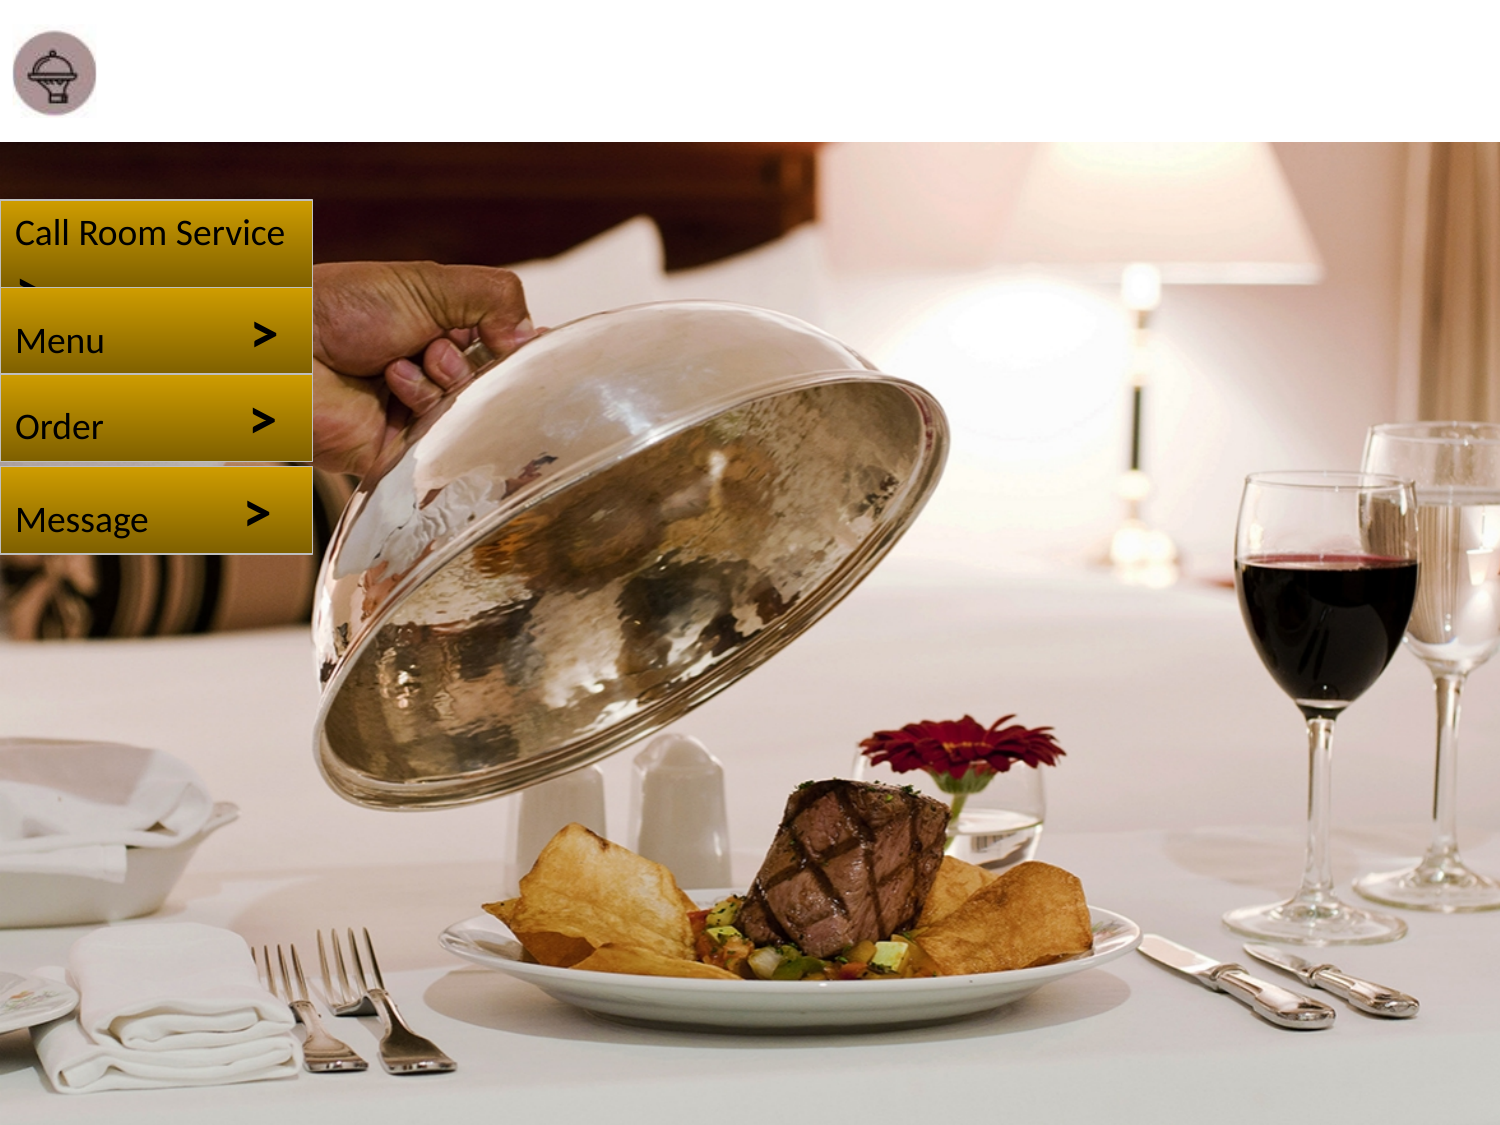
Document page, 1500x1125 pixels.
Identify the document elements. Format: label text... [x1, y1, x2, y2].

picture [0, 142, 1500, 1125]
text_box Message ˃ [0, 466, 313, 554]
text_box Call Room Service ˃ [0, 199, 313, 287]
picture [12, 24, 97, 118]
text_box Order ˃ [0, 373, 313, 462]
text_box Menu ˃ [0, 287, 313, 373]
